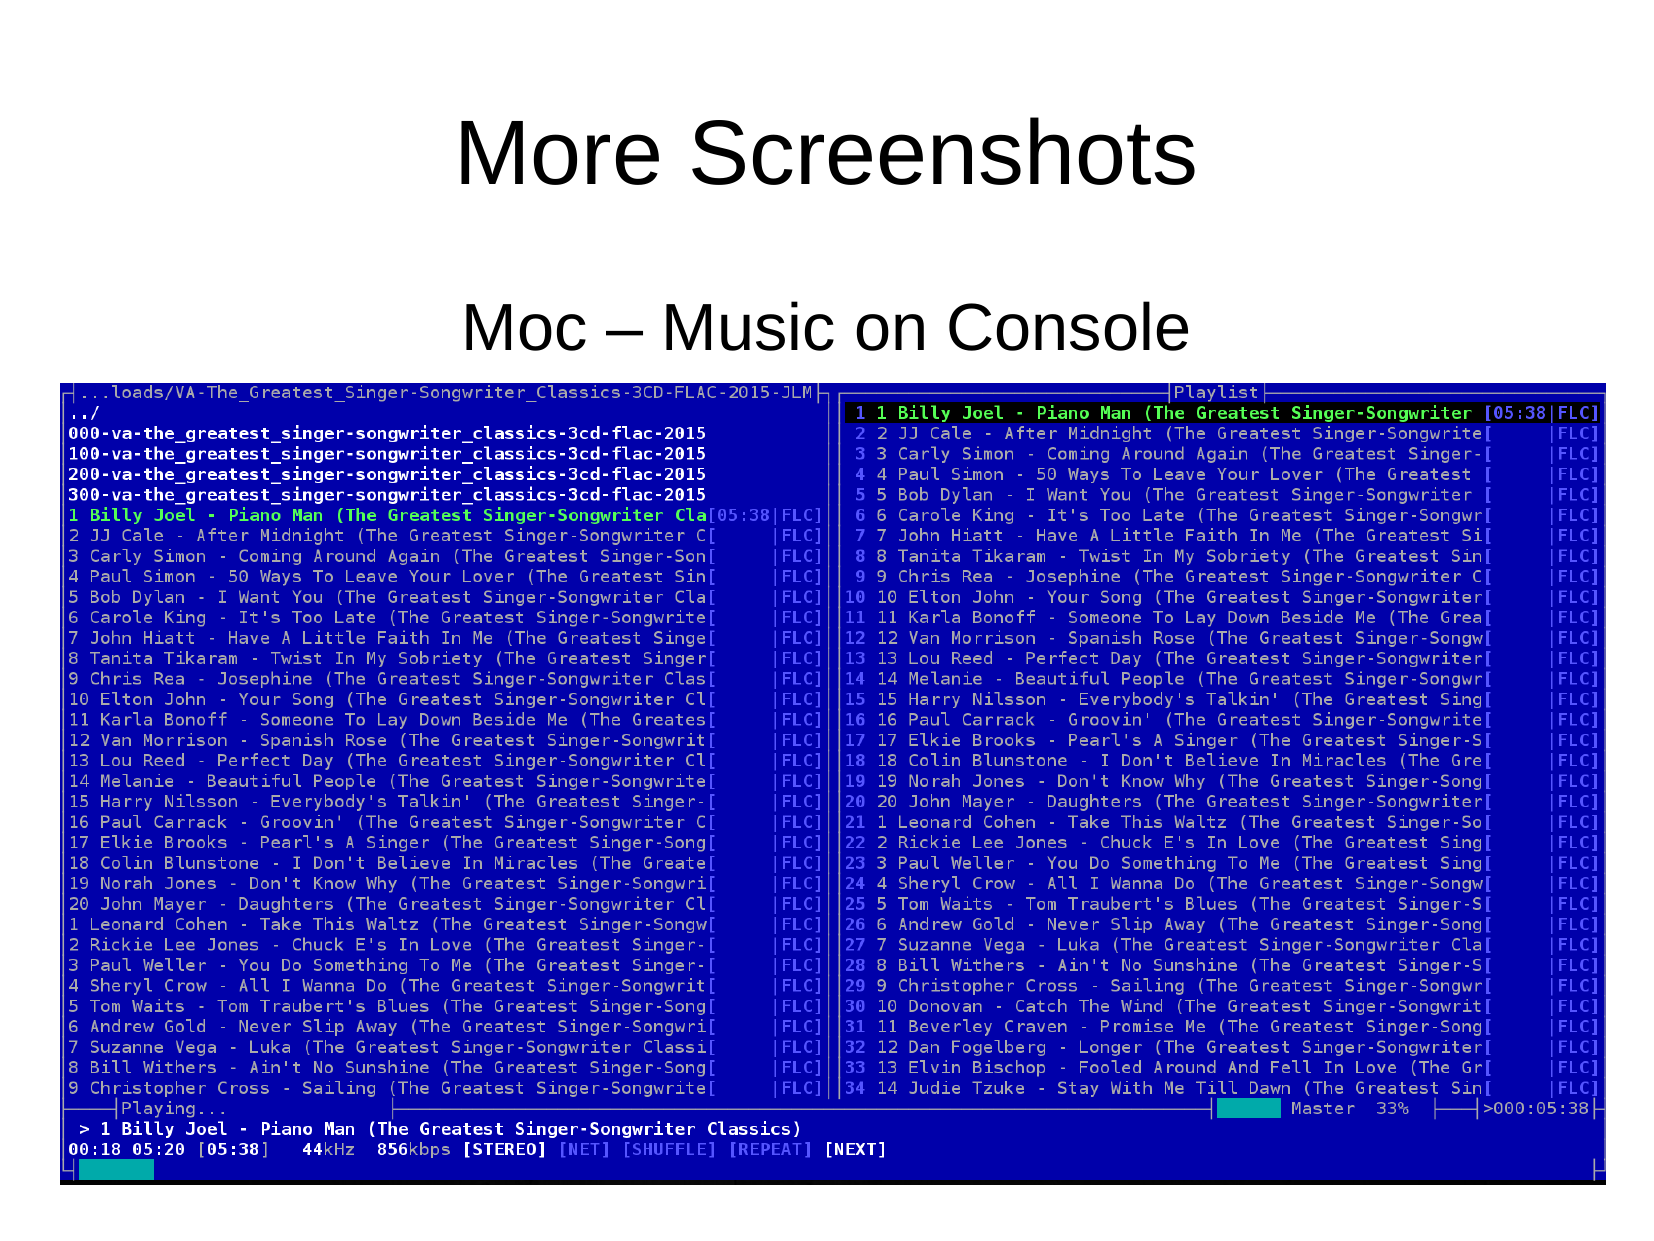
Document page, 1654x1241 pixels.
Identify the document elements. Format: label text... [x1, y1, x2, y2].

picture [60, 383, 1606, 1186]
title More Screenshots [82, 49, 1571, 257]
subtitle Moc – Music on Console [82, 290, 1571, 383]
